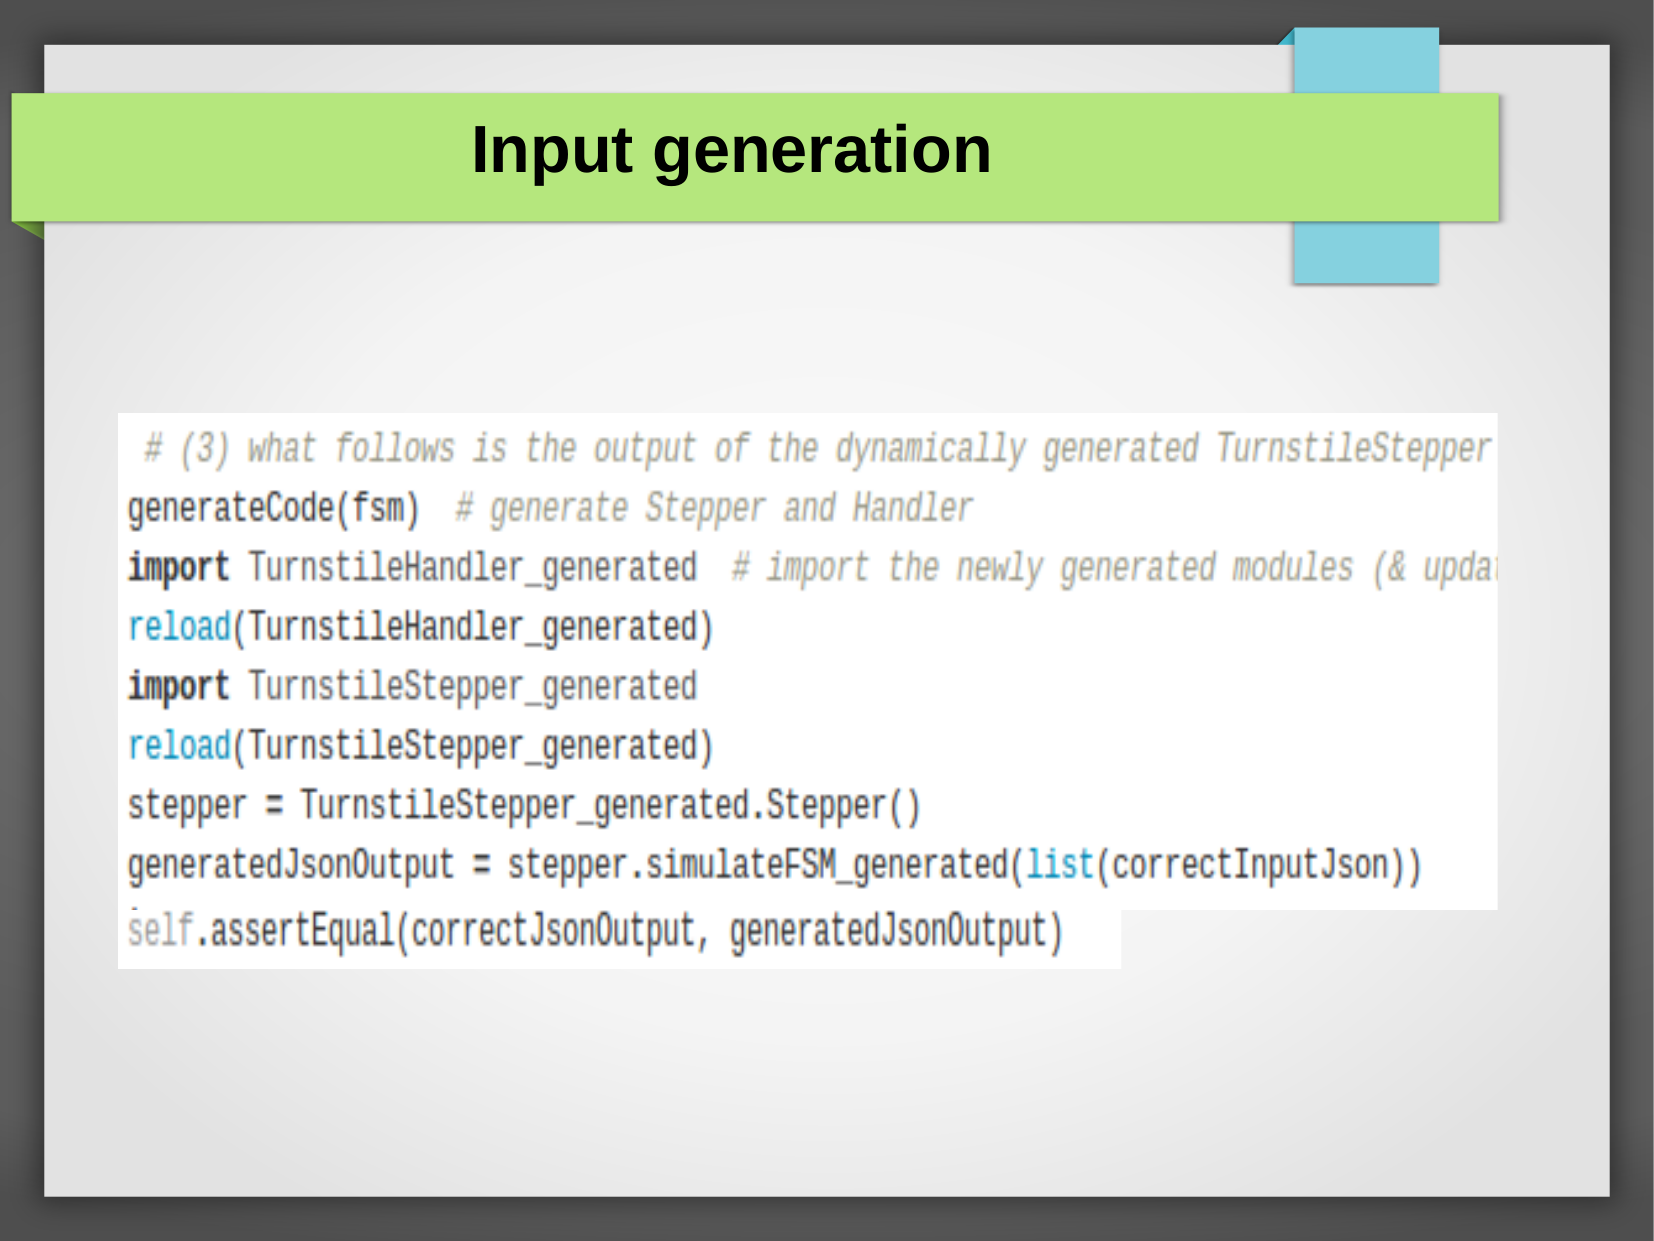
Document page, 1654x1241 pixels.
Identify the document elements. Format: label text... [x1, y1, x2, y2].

picture [0, 0, 1654, 1241]
text_box Input generation [188, 111, 1276, 187]
